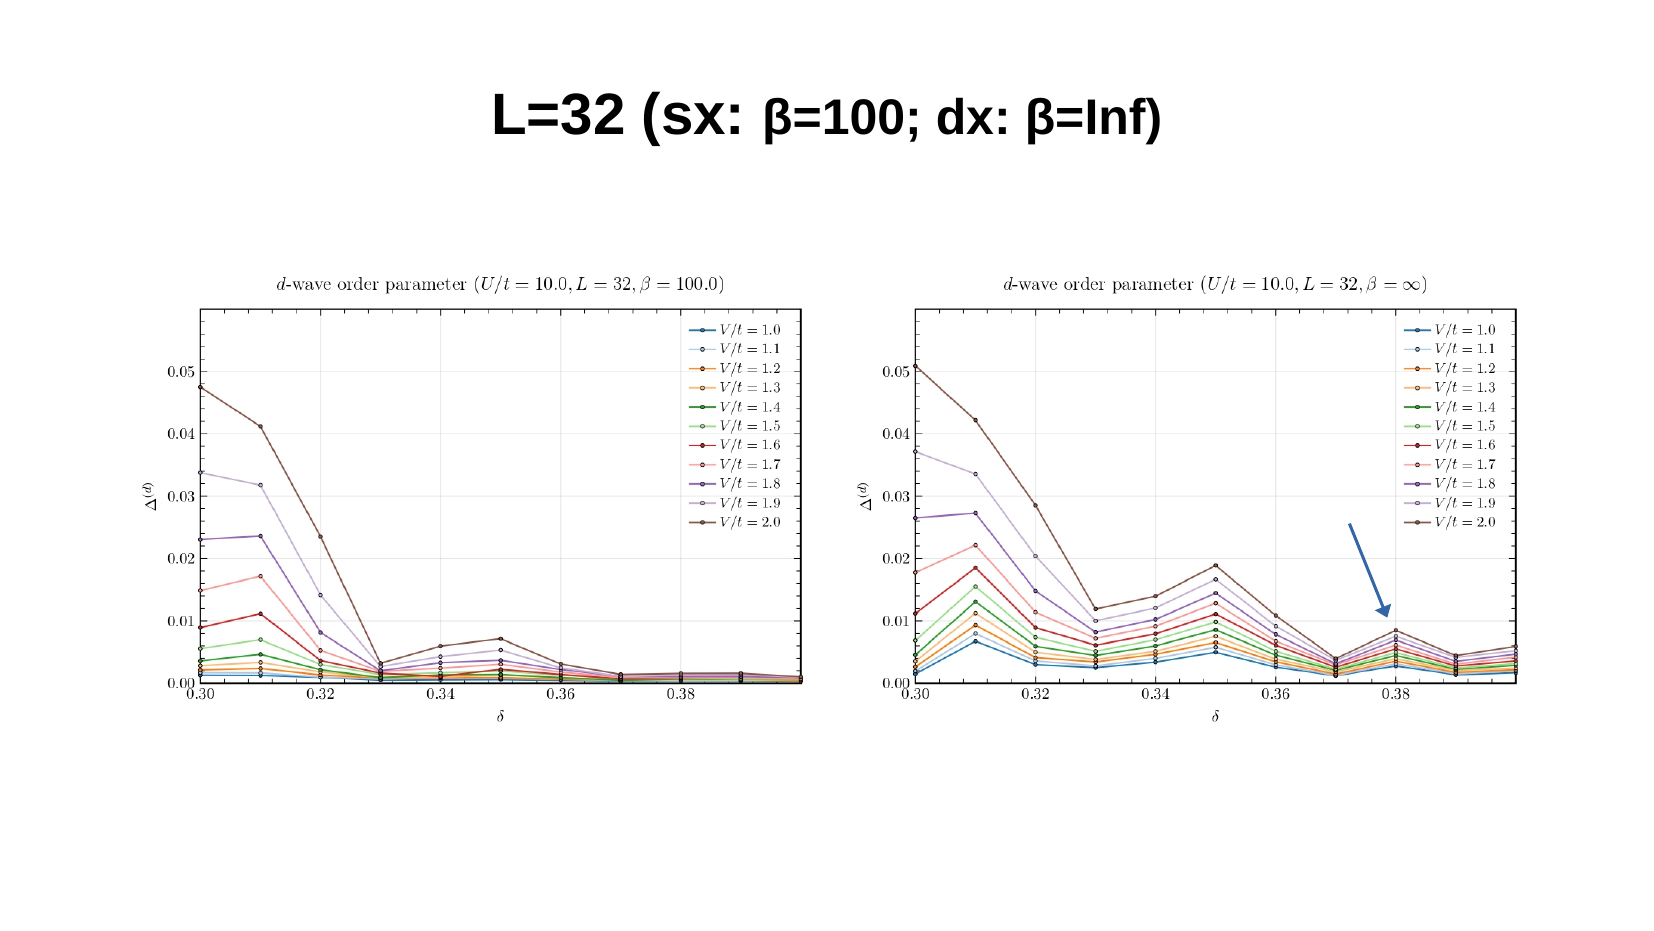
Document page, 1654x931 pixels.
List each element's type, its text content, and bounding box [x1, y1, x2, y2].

picture [845, 263, 1524, 737]
title L=32 (sx: β=100; dx: β=Inf) [82, 37, 1571, 193]
picture [130, 263, 809, 737]
